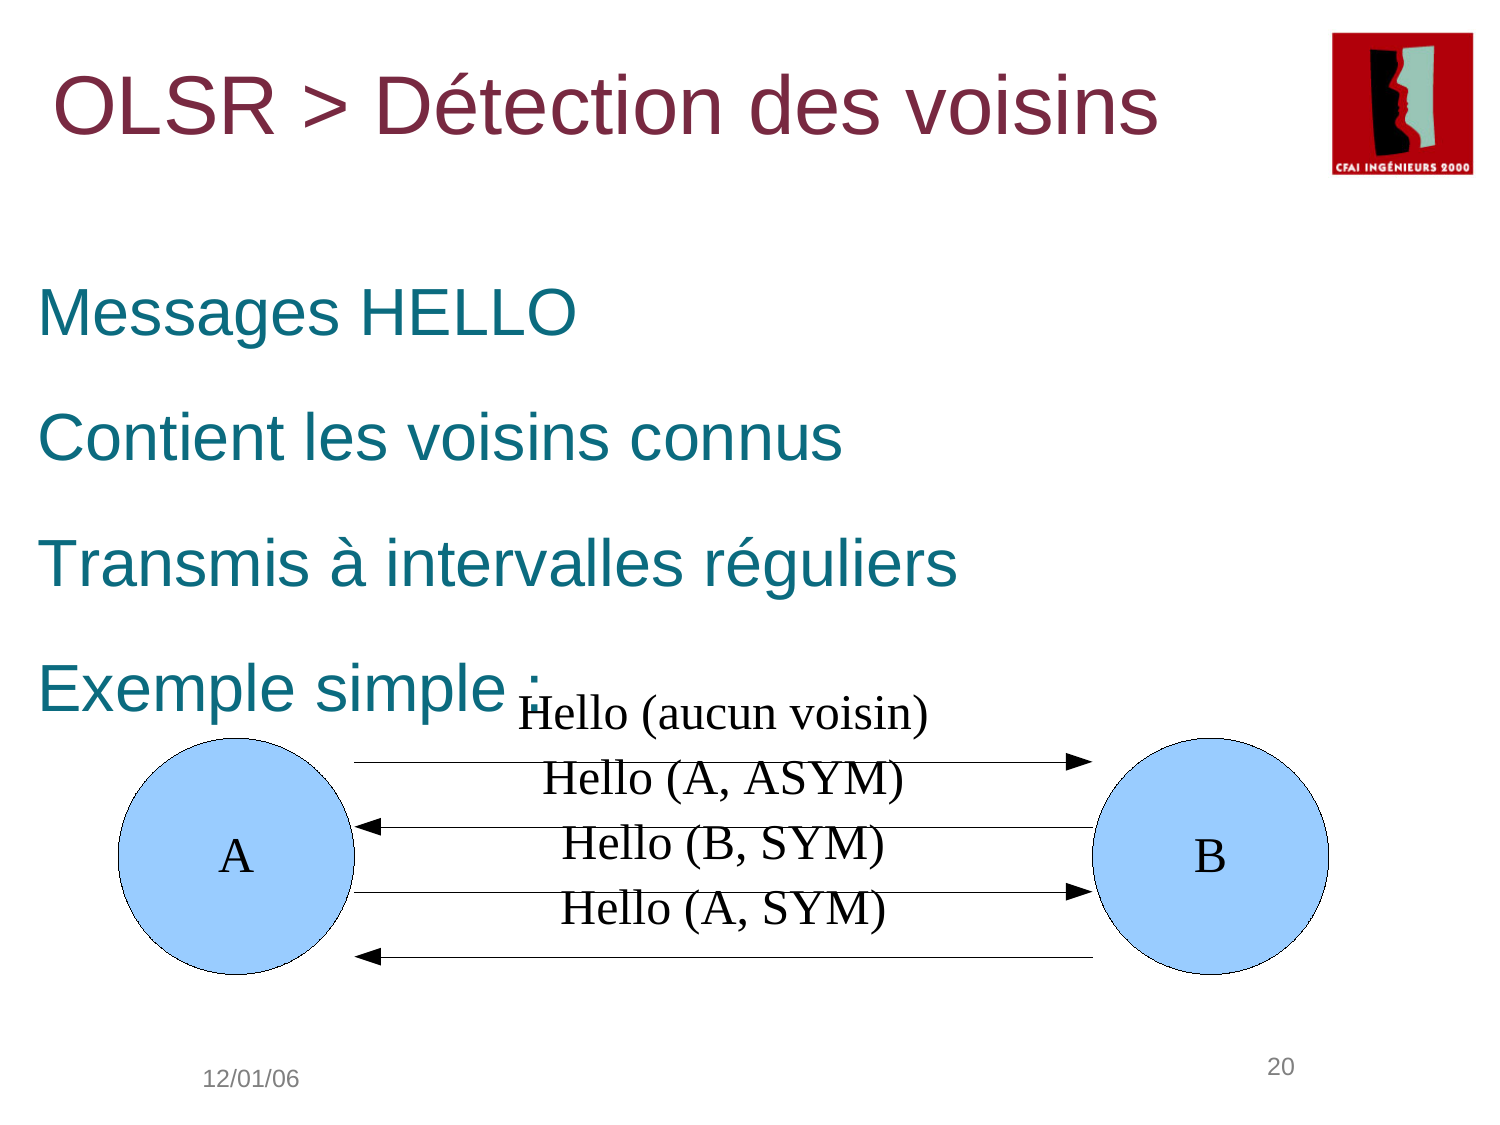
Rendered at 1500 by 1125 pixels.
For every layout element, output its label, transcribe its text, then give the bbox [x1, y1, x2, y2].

picture [1328, 29, 1477, 178]
list Messages HELLO Contient les voisins connus Transmis à intervalles réguliers Exemple simple : [37, 237, 1463, 689]
title OLSR > Détection des voisins [37, 21, 1326, 204]
text_box A [118, 738, 355, 975]
text_box B [1092, 738, 1329, 975]
